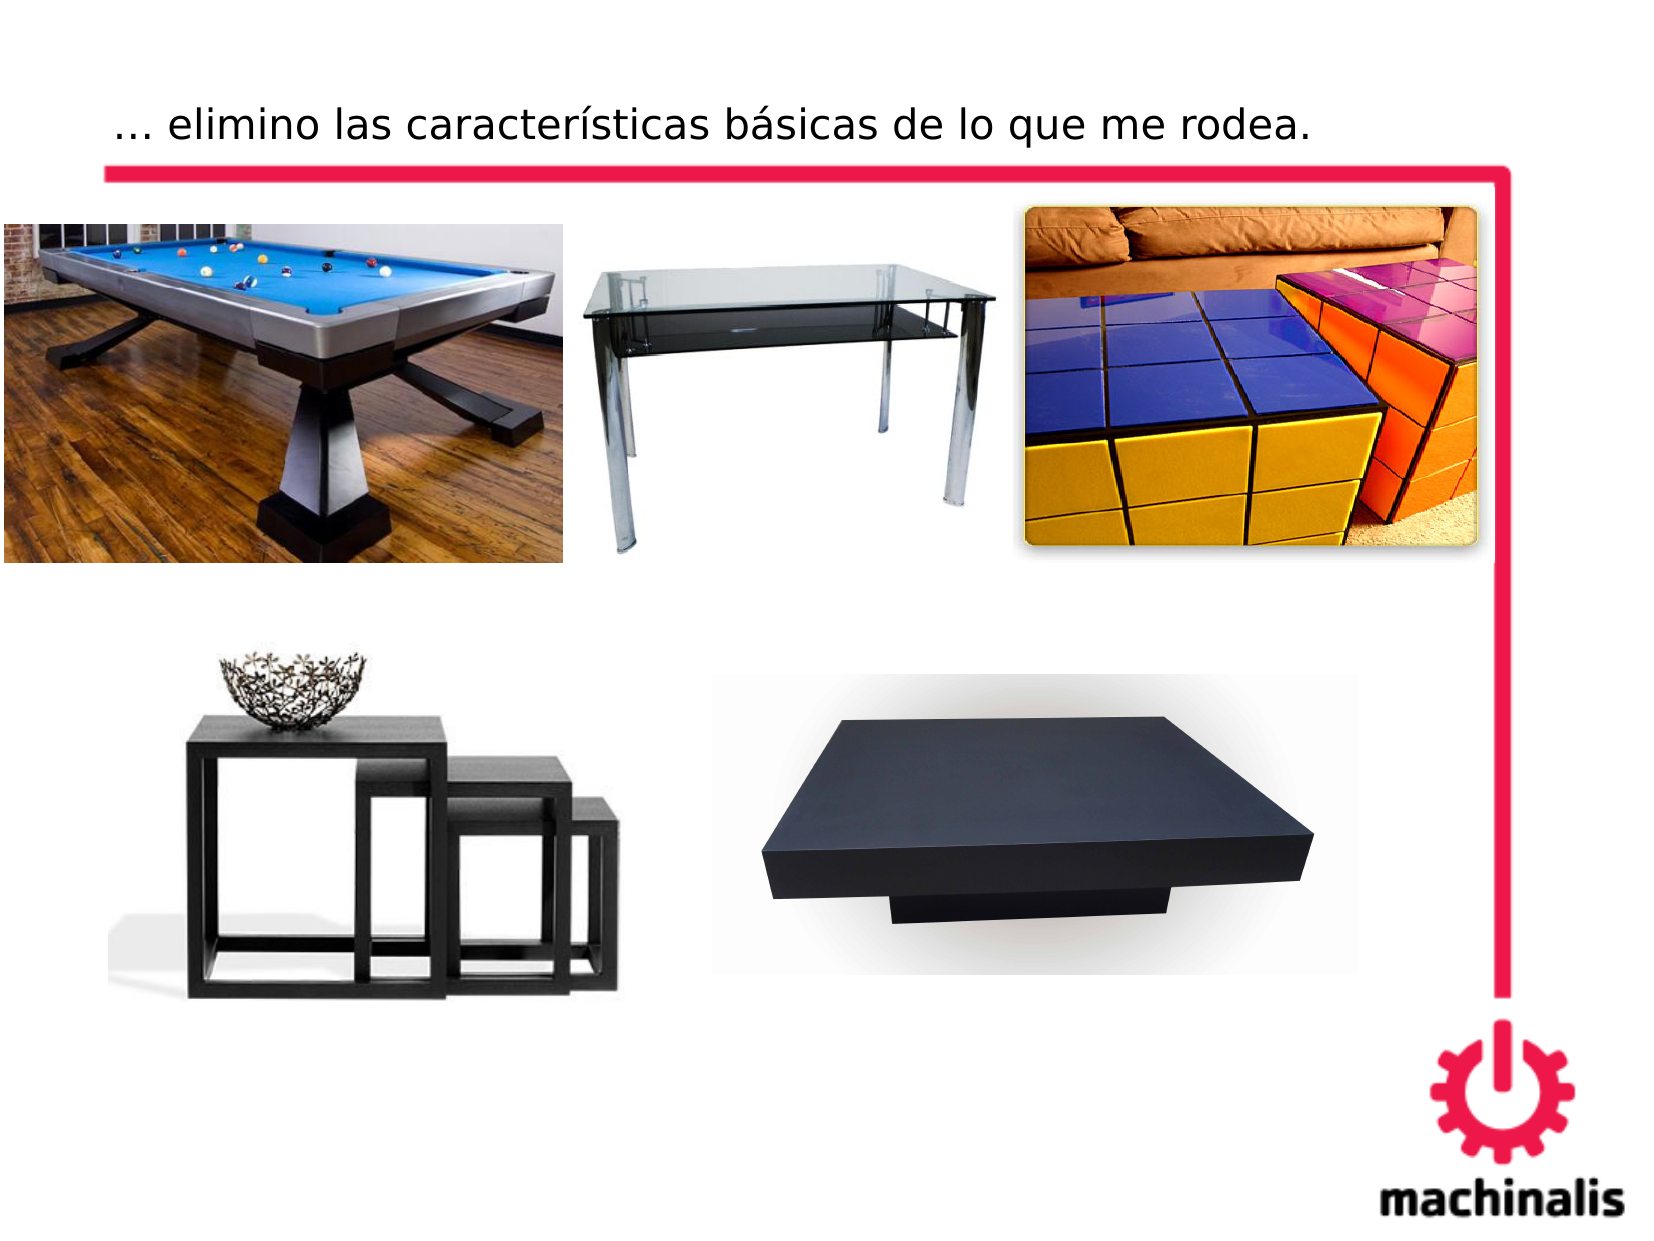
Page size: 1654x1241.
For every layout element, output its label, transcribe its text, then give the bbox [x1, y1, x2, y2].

picture [0, 0, 1654, 1241]
title … elimino las características básicas de lo que me rodea. [112, 63, 1501, 187]
